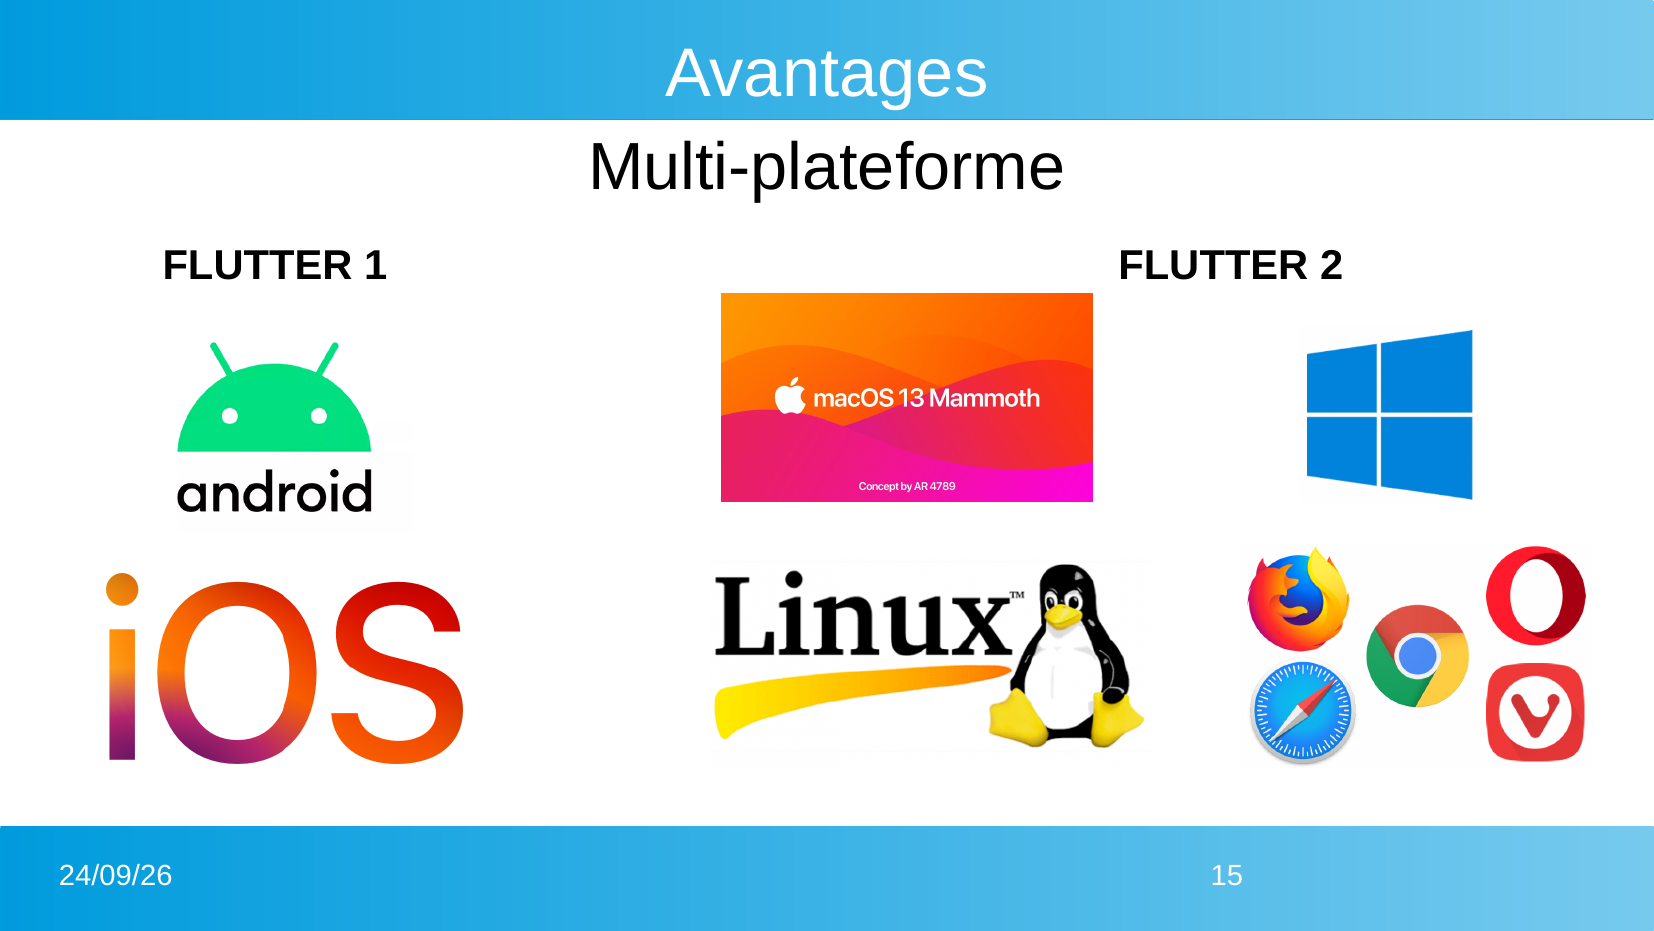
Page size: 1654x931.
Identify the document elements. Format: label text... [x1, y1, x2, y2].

picture [708, 555, 1152, 768]
title Avantages [59, 29, 1595, 108]
text_box Multi-plateforme [59, 118, 1595, 207]
picture [147, 324, 414, 532]
picture [1299, 324, 1477, 502]
text_box [1210, 856, 1595, 916]
text_box [59, 856, 443, 916]
picture [1240, 543, 1595, 768]
text_box FLUTTER 2 [1103, 233, 1359, 296]
picture [96, 561, 473, 768]
picture [721, 293, 1093, 502]
text_box FLUTTER 1 [147, 233, 403, 296]
